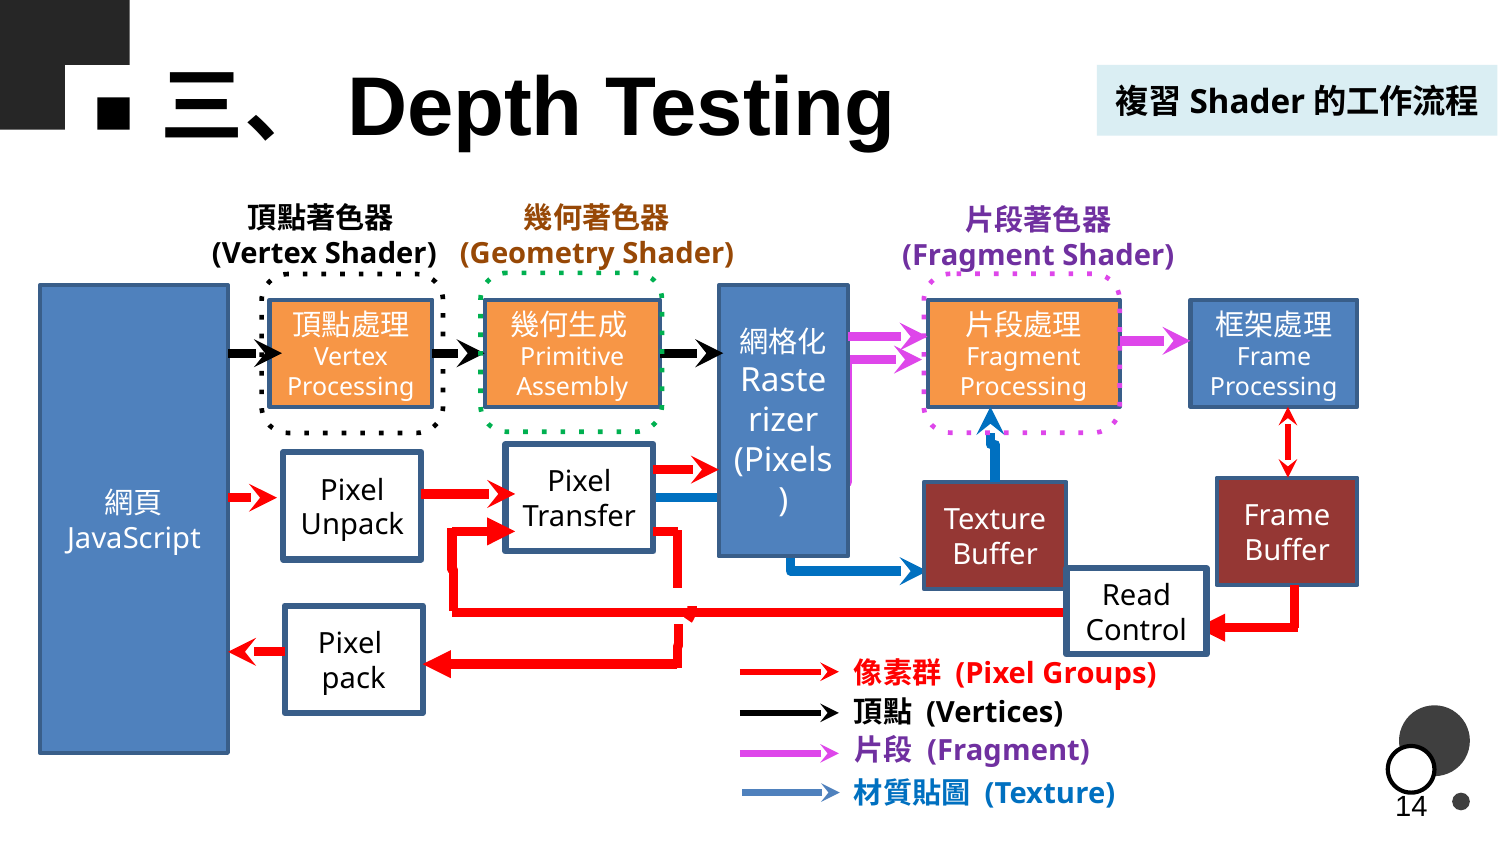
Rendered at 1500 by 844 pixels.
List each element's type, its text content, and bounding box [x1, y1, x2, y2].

text_box 框架處理 Frame Processing [1190, 299, 1358, 407]
text_box [97, 97, 130, 130]
text_box 幾何著色器 (Geometry Shader) [475, 191, 752, 277]
text_box 頂點 (Vertices) [859, 701, 871, 724]
text_box Pixel Unpack [283, 452, 422, 560]
text_box 網頁 JavaScript [39, 285, 228, 753]
text_box 頂點 (Vertices) [838, 686, 1143, 737]
title 三、Depth Testing [145, 32, 1093, 173]
text_box [1387, 705, 1470, 782]
text_box 材質貼圖 (Texture) [838, 766, 1160, 817]
text_box Read Control [1066, 568, 1207, 655]
text_box 像素群 (Pixel Groups) [838, 646, 1274, 697]
text_box Texture Buffer [923, 481, 1067, 590]
text_box [0, 0, 130, 130]
text_box Frame Buffer [1216, 477, 1358, 585]
slide_number <number> [1092, 782, 1443, 827]
text_box 網格化 Rasterizer (Pixels) [718, 285, 848, 557]
text_box 片段著色器 (Fragment Shader) [886, 194, 1191, 280]
text_box 頂點處理 Vertex Processing [269, 299, 433, 407]
text_box 片段處理 Fragment Processing [927, 299, 1120, 407]
text_box 頂點著色器 (Vertex Shader) [173, 191, 475, 277]
text_box 幾何生成Primitive Assembly [484, 299, 661, 407]
text_box [1452, 792, 1470, 811]
text_box Pixel Transfer [505, 444, 654, 552]
text_box 複習Shader的工作流程 [1096, 64, 1498, 136]
text_box 片段 (Fragment) [839, 724, 1217, 775]
text_box Pixel pack [284, 605, 423, 713]
